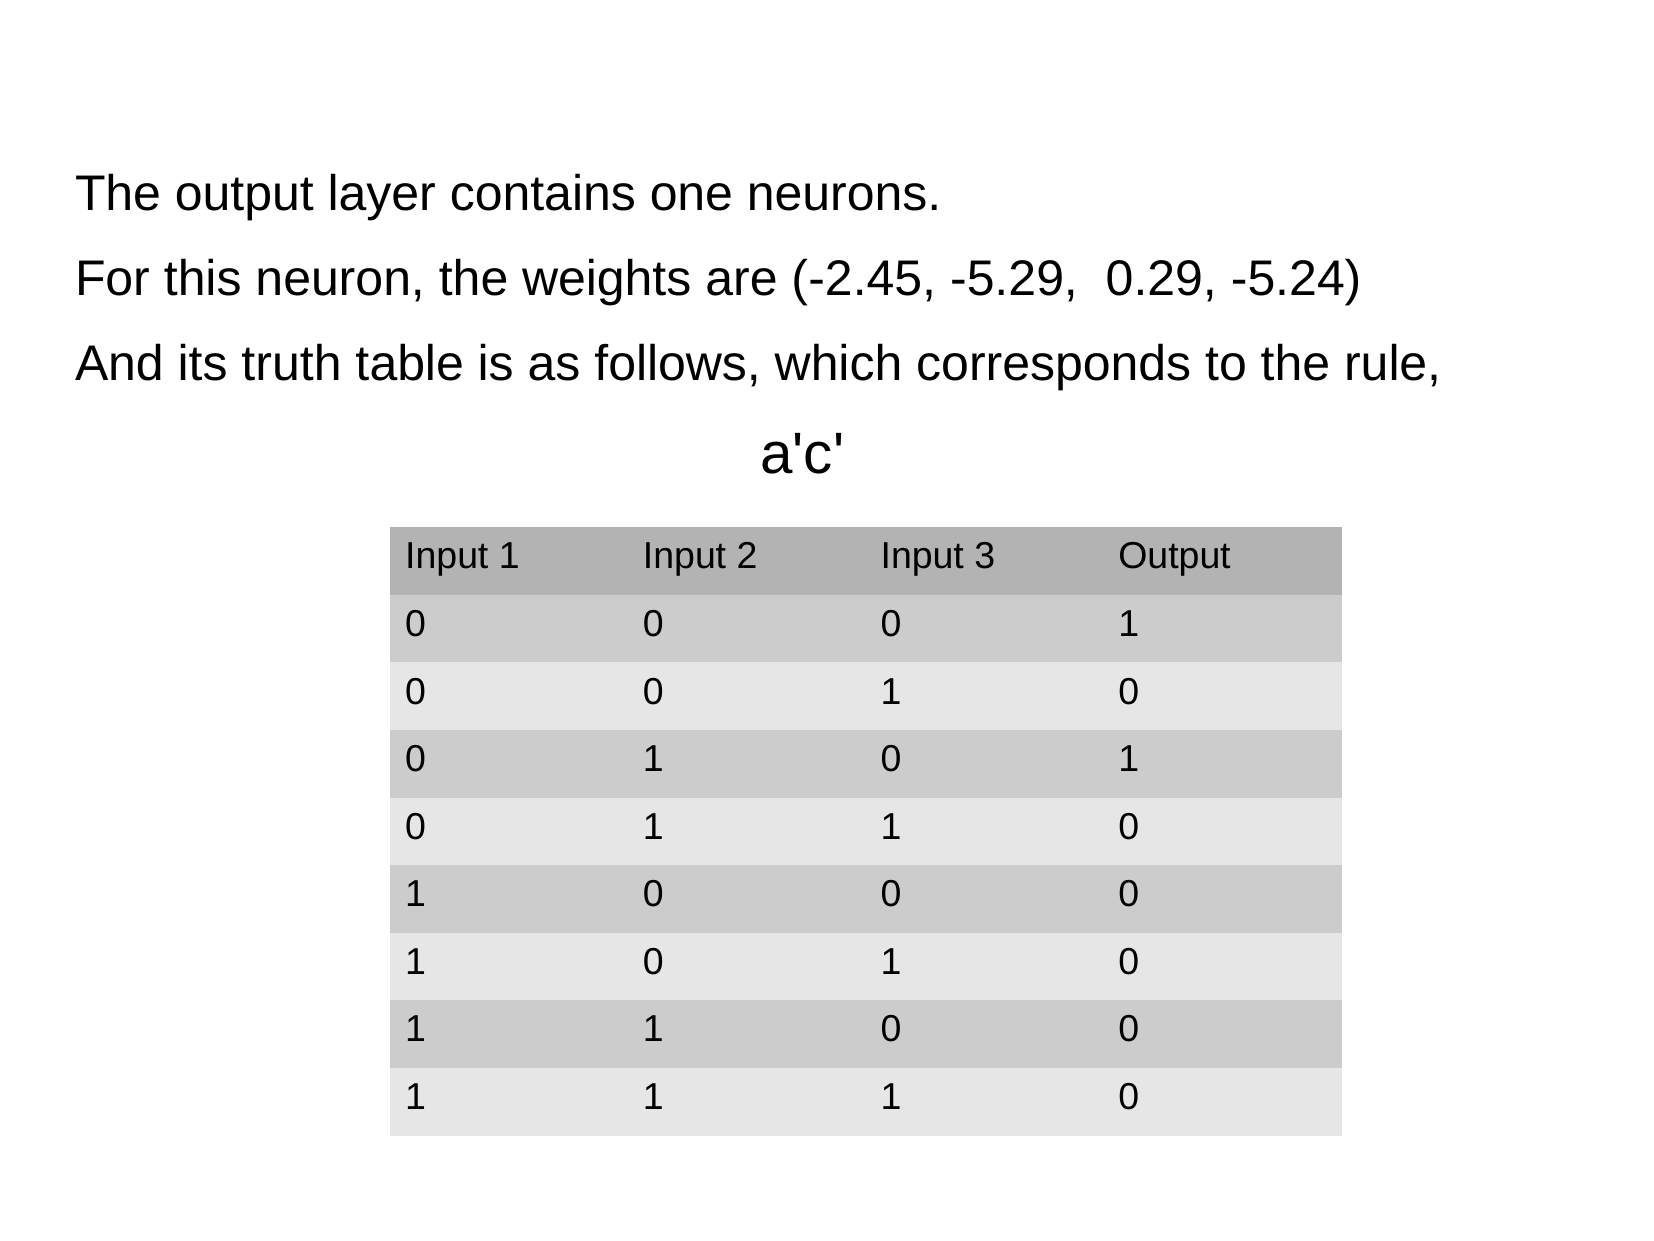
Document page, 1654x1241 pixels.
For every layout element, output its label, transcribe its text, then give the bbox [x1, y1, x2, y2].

table_cell 0 [1104, 1068, 1342, 1136]
table_cell 0 [866, 1000, 1104, 1068]
table_cell 1 [628, 1000, 866, 1068]
table_cell 0 [390, 662, 628, 730]
text_box [82, 290, 1538, 1010]
table_cell 0 [1104, 865, 1342, 933]
table_cell 1 [866, 933, 1104, 1000]
table_cell 0 [866, 595, 1104, 662]
table_header Input 1 [390, 527, 628, 595]
table_cell 0 [1104, 1000, 1342, 1068]
table_cell 0 [1104, 933, 1342, 1000]
table_cell 1 [390, 1068, 628, 1136]
table_header Output [1104, 527, 1342, 595]
table_cell 0 [390, 730, 628, 798]
table_cell 0 [628, 865, 866, 933]
table_cell 1 [866, 798, 1104, 865]
table_cell 1 [866, 1068, 1104, 1136]
table_cell 1 [628, 1068, 866, 1136]
table_cell 1 [390, 865, 628, 933]
table_cell 1 [390, 1000, 628, 1068]
table_cell 1 [1104, 730, 1342, 798]
table_header Input 2 [628, 527, 866, 595]
list The output layer contains one neurons. For this neuron, the weights are (-2.45, -5.29, 0.29, -5.24) And its truth table is as follows, which corresponds to the rule, a'c' [75, 165, 1531, 885]
table_cell 0 [866, 865, 1104, 933]
table_cell 0 [390, 798, 628, 865]
table_header Input 3 [866, 527, 1104, 595]
table_cell 0 [628, 595, 866, 662]
table_cell 1 [628, 798, 866, 865]
table_cell 1 [390, 933, 628, 1000]
table_cell 0 [390, 595, 628, 662]
table_cell 0 [1104, 798, 1342, 865]
table_cell 0 [1104, 662, 1342, 730]
table_cell 1 [628, 730, 866, 798]
table_cell 0 [866, 730, 1104, 798]
table_cell 0 [628, 933, 866, 1000]
table_cell 1 [866, 662, 1104, 730]
table_cell 1 [1104, 595, 1342, 662]
table_cell 0 [628, 662, 866, 730]
